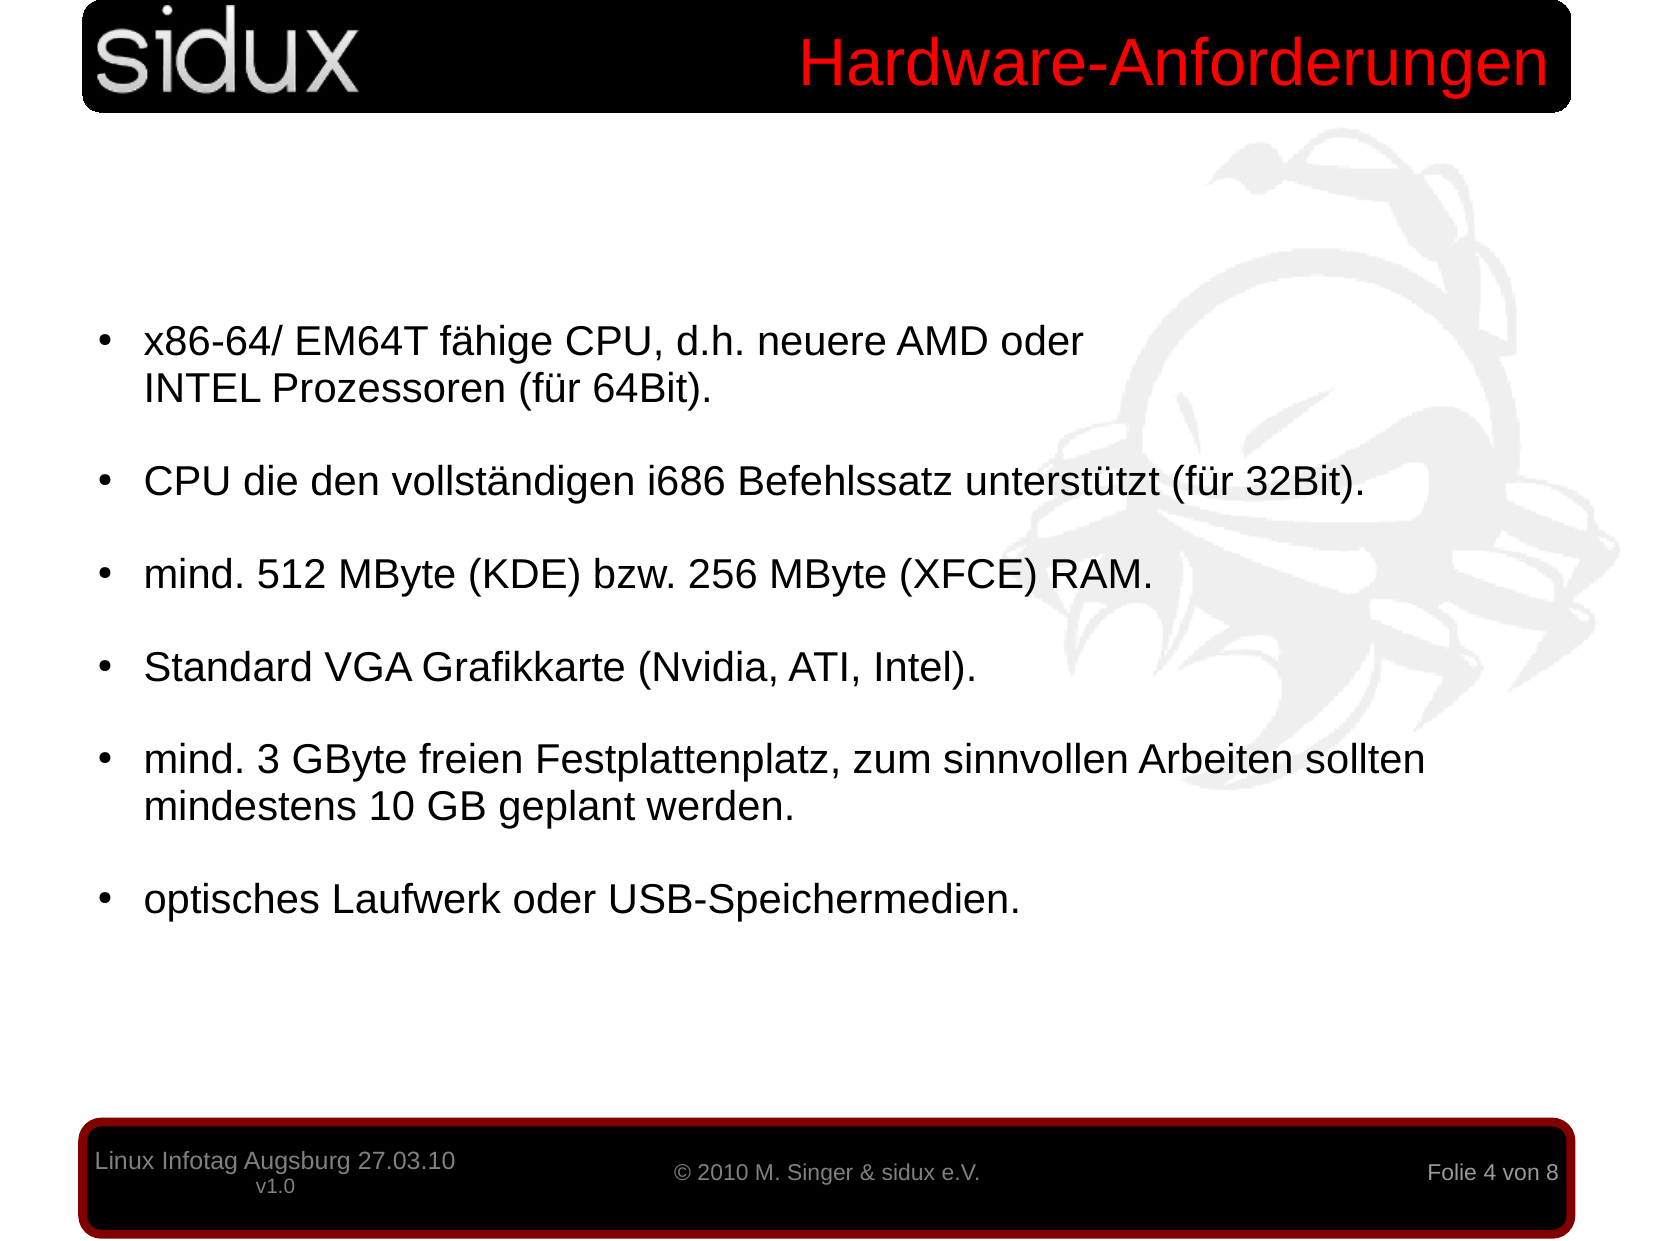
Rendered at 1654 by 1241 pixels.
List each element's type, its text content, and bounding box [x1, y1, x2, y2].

picture [93, 5, 418, 106]
text_box Hardware-Anforderungen [354, 17, 1565, 108]
picture [997, 122, 1625, 798]
text_box x86-64/ EM64T fähige CPU, d.h. neuere AMD oder INTEL Prozessoren (für 64Bit). CPU die den vollständigen i686 Befehlssatz unterstützt (für 32Bit). mind. 512 MByte (KDE) bzw. 256 MByte (XFCE) RAM. Standard VGA Grafikkarte (Nvidia, ATI, Intel). mind. 3 GByte freien Festplattenplatz, zum sinnvollen Arbeiten sollten mindestens 10 GB geplant werden. optisches Laufwerk oder USB-Speichermedien. [82, 147, 1573, 1093]
